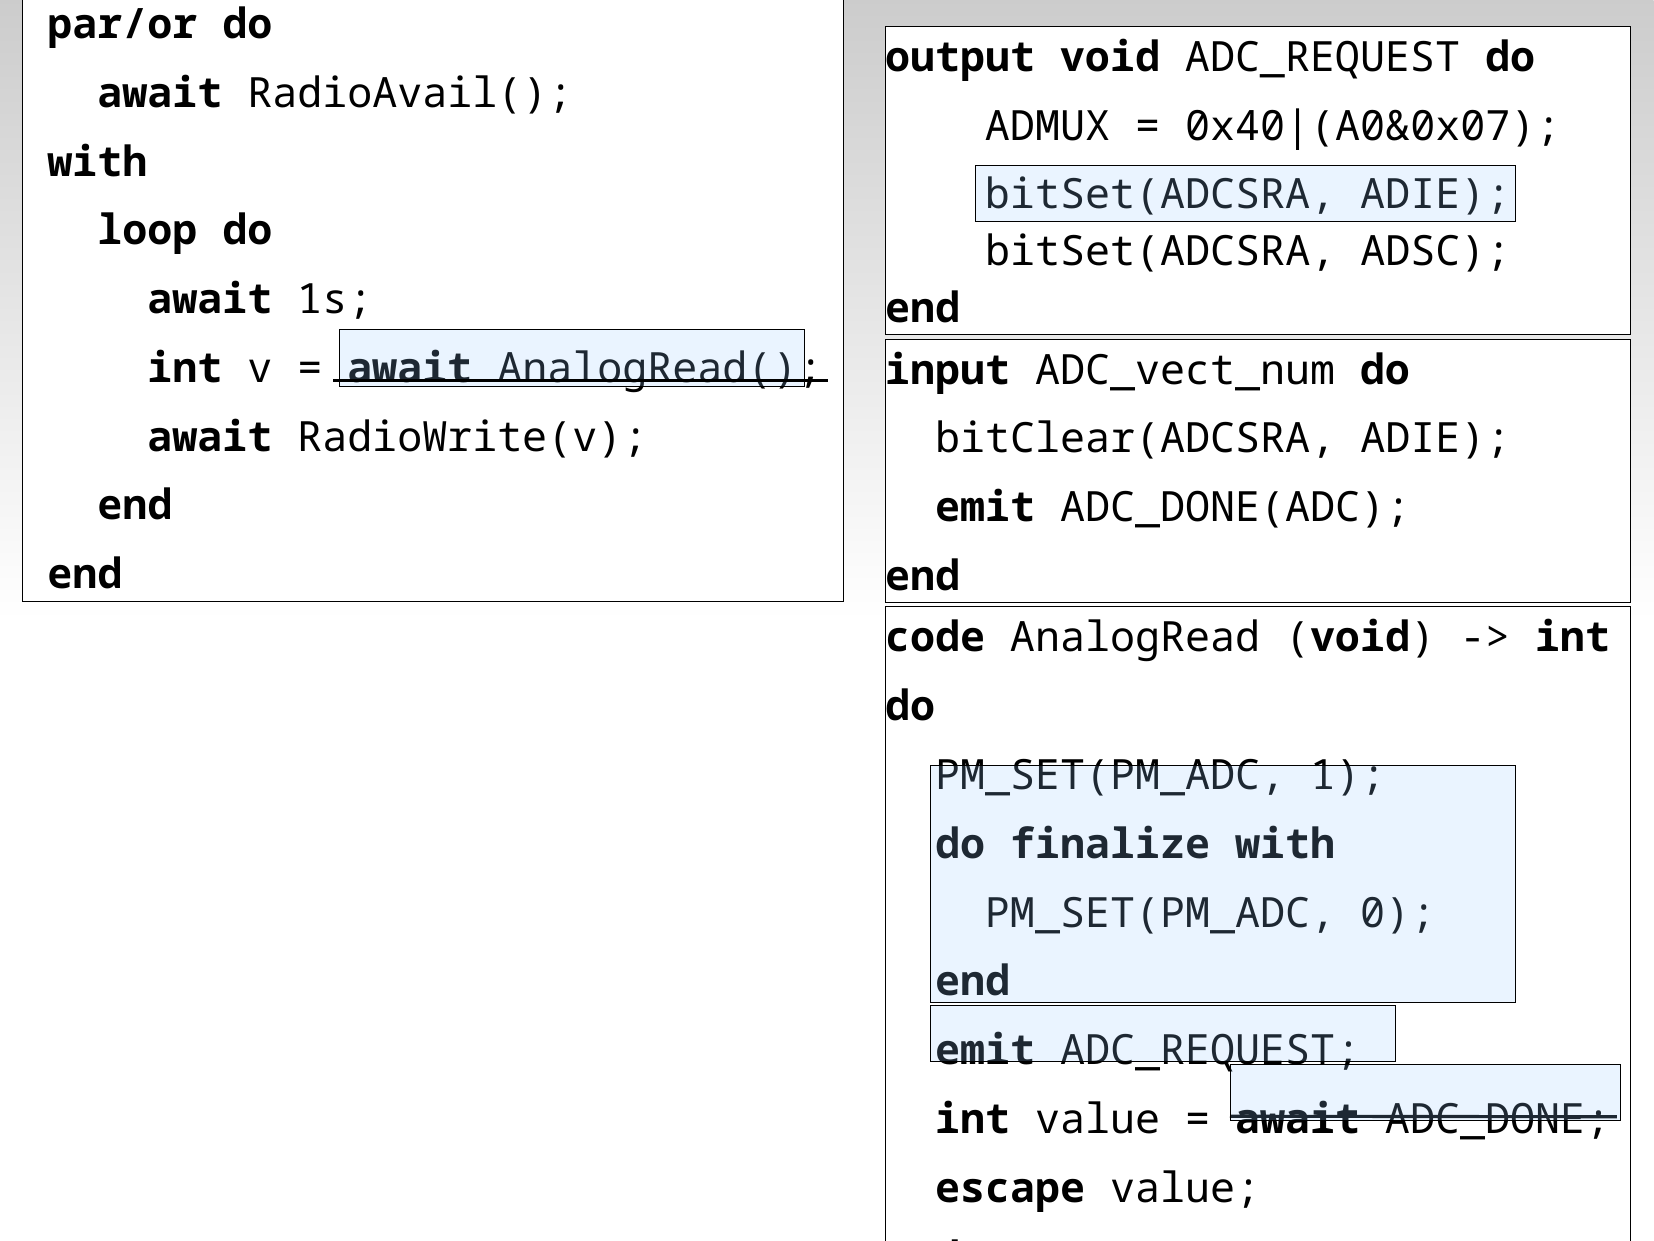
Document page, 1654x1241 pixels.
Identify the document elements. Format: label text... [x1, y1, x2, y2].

text_box [930, 765, 1516, 1003]
text_box [339, 329, 805, 379]
text_box [339, 382, 805, 387]
text_box output void ADC_REQUEST do ADMUX = 0x40|(A0&0x07); bitSet(ADCSRA, ADIE); bitSet(ADCSRA, ADSC); end [885, 47, 1631, 314]
text_box [975, 165, 1516, 222]
text_box code AnalogRead (void) -> int do PM_SET(PM_ADC, 1); do finalize with PM_SET(PM_ADC, 0); end emit ADC_REQUEST; int value = await ADC_DONE; escape value; end [885, 649, 1631, 1241]
text_box par/or do await RadioAvail(); with loop do await 1s; int v = await AnalogRead(); await RadioWrite(v); end end [22, 31, 844, 563]
text_box input ADC_vect_num do bitClear(ADCSRA, ADIE); emit ADC_DONE(ADC); end [885, 356, 1631, 586]
text_box [930, 1005, 1396, 1062]
text_box [1230, 1064, 1621, 1121]
